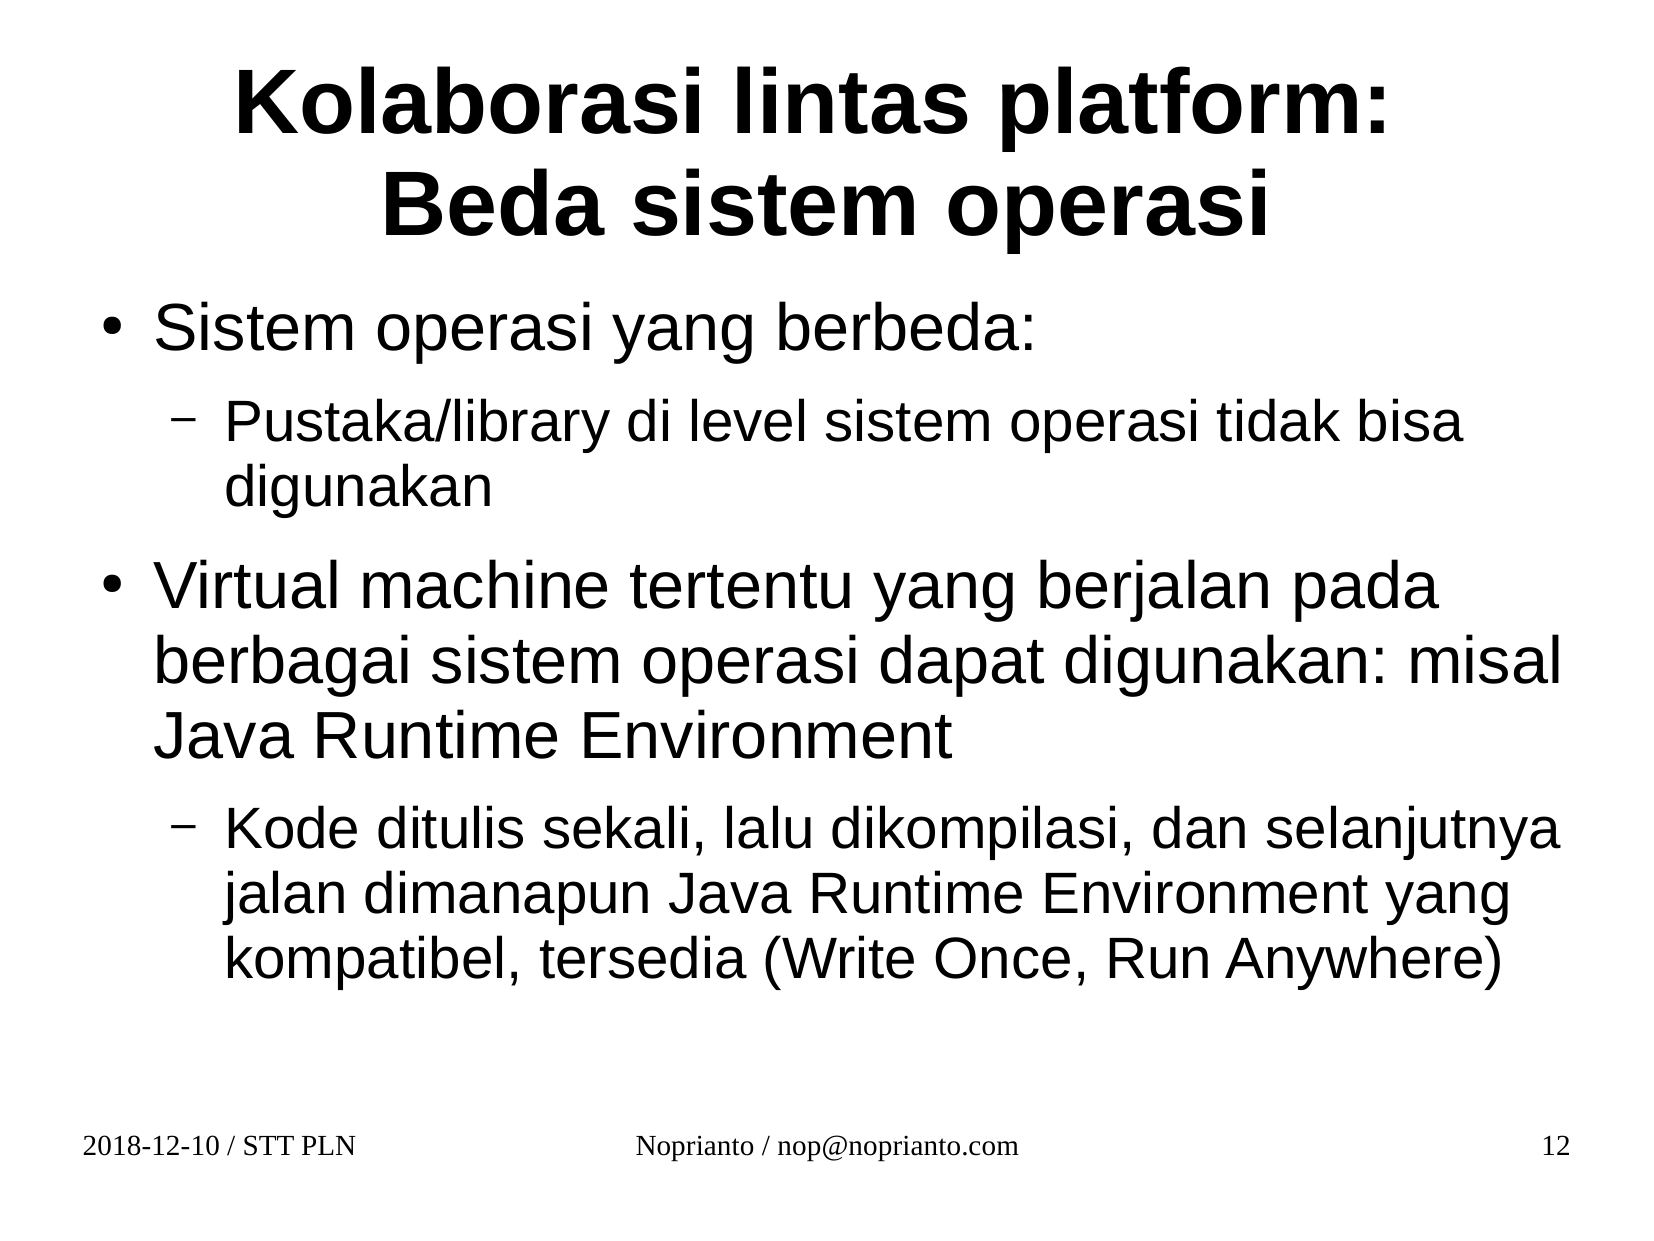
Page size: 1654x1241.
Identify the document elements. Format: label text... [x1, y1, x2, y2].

title Kolaborasi lintas platform: Beda sistem operasi [82, 49, 1571, 257]
list Sistem operasi yang berbeda: Pustaka/library di level sistem operasi tidak bisa digunakan Virtual machine tertentu yang berjalan pada berbagai sistem operasi dapat digunakan: misal Java Runtime Environment Kode ditulis sekali, lalu dikompilasi, dan selanjutnya jalan dimanapun Java Runtime Environment yang kompatibel, tersedia (Write Once, Run Anywhere) [82, 290, 1571, 1010]
